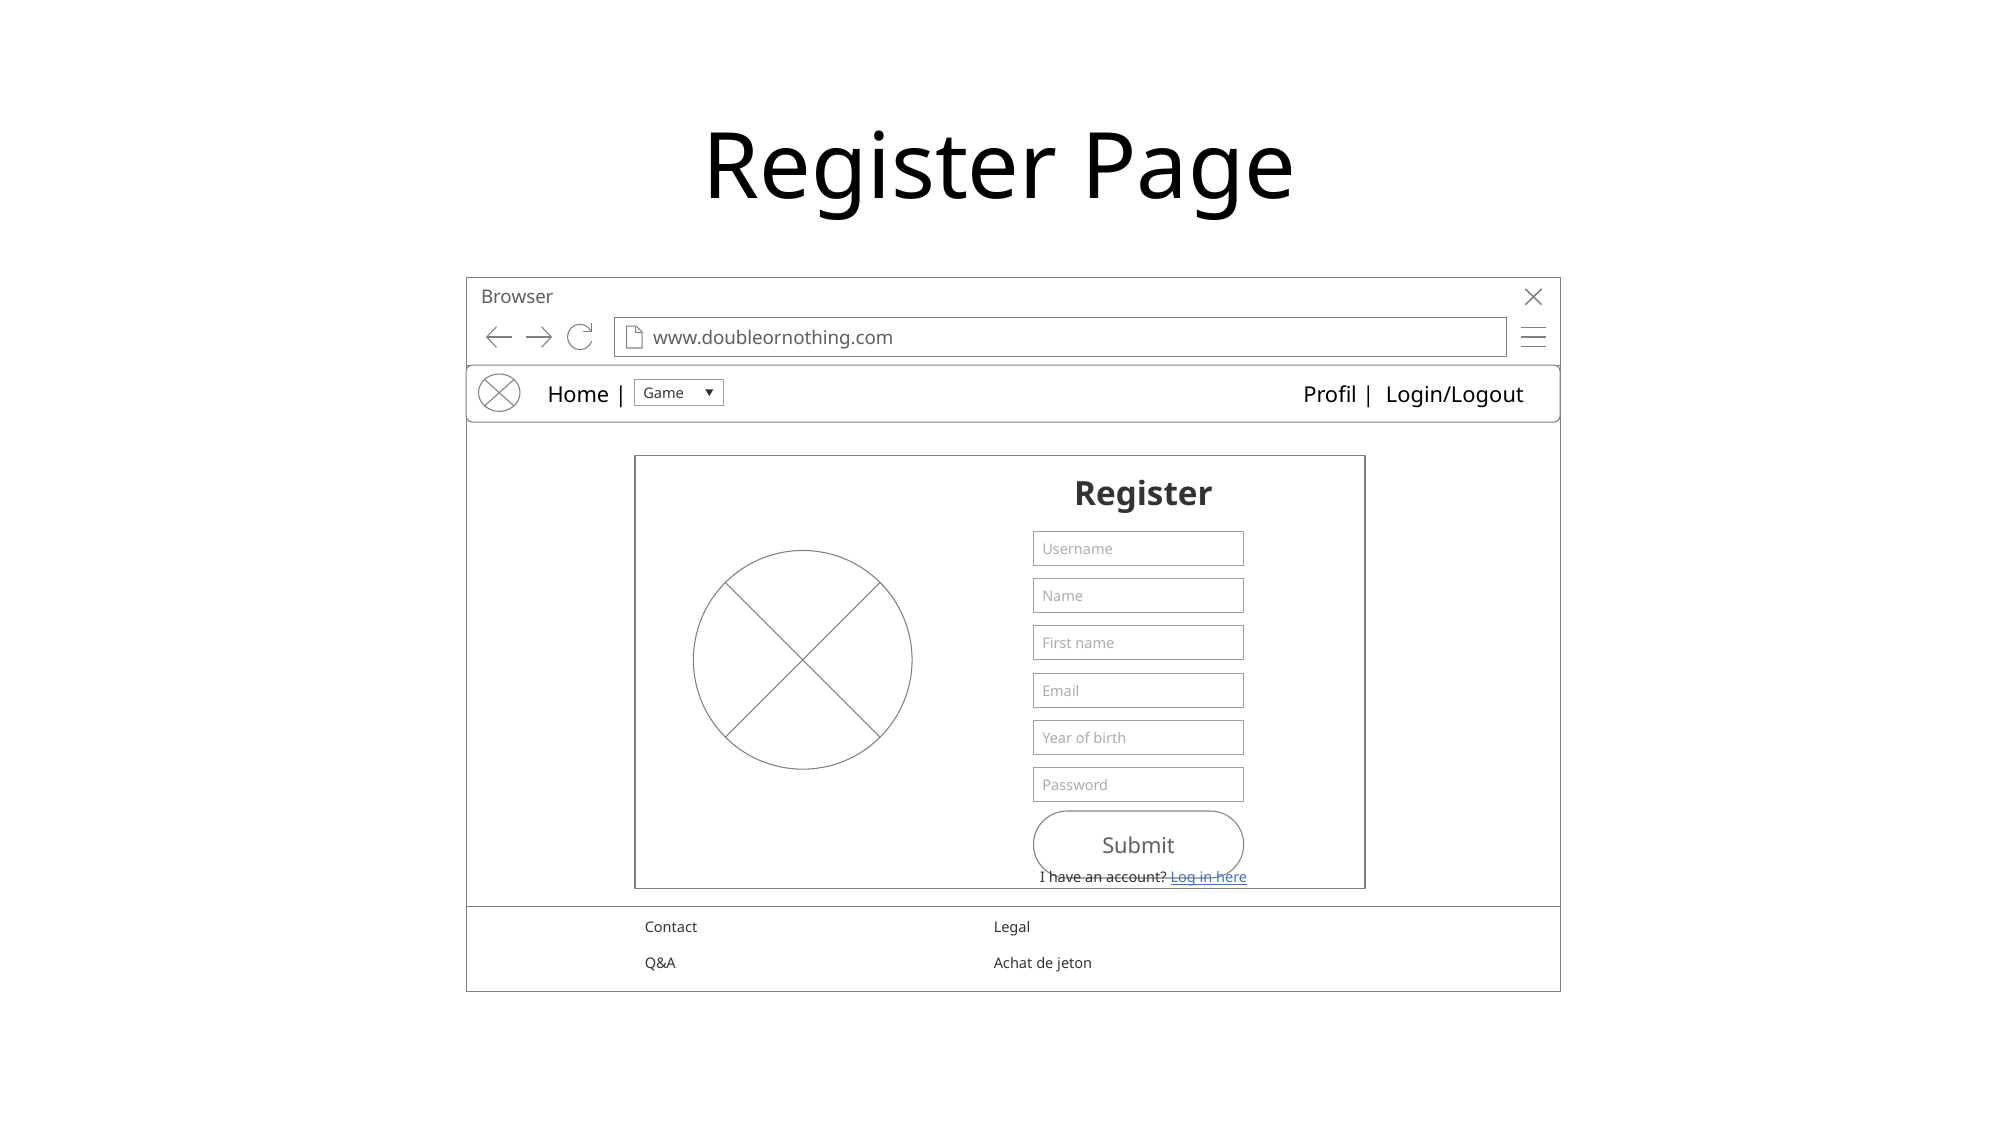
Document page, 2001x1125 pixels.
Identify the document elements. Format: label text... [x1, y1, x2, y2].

text_box [485, 374, 514, 391]
text_box Q&A [645, 954, 676, 971]
text_box Password [1033, 768, 1244, 802]
text_box I have an account? Log in here [1040, 868, 1248, 886]
text_box [486, 395, 513, 412]
text_box [466, 907, 1560, 991]
text_box Game [634, 379, 723, 406]
text_box [705, 389, 714, 396]
text_box [478, 380, 497, 406]
text_box Submit [1033, 811, 1244, 868]
text_box Username [1033, 531, 1244, 565]
text_box Home | Profil | Login/Logout [466, 365, 1561, 423]
text_box Email [1033, 673, 1244, 707]
title Register Page [137, 59, 1863, 278]
text_box First name [1033, 626, 1244, 660]
text_box [501, 380, 520, 405]
text_box Name [1033, 579, 1244, 613]
text_box Browser [466, 278, 1560, 365]
text_box www.doubleornothing.com [614, 318, 1506, 357]
text_box Year of birth [1033, 720, 1244, 754]
text_box [466, 420, 1560, 906]
text_box Achat de jeton [994, 954, 1093, 971]
text_box Register [1074, 472, 1213, 512]
text_box Contact [645, 918, 698, 935]
text_box Legal [994, 918, 1031, 935]
